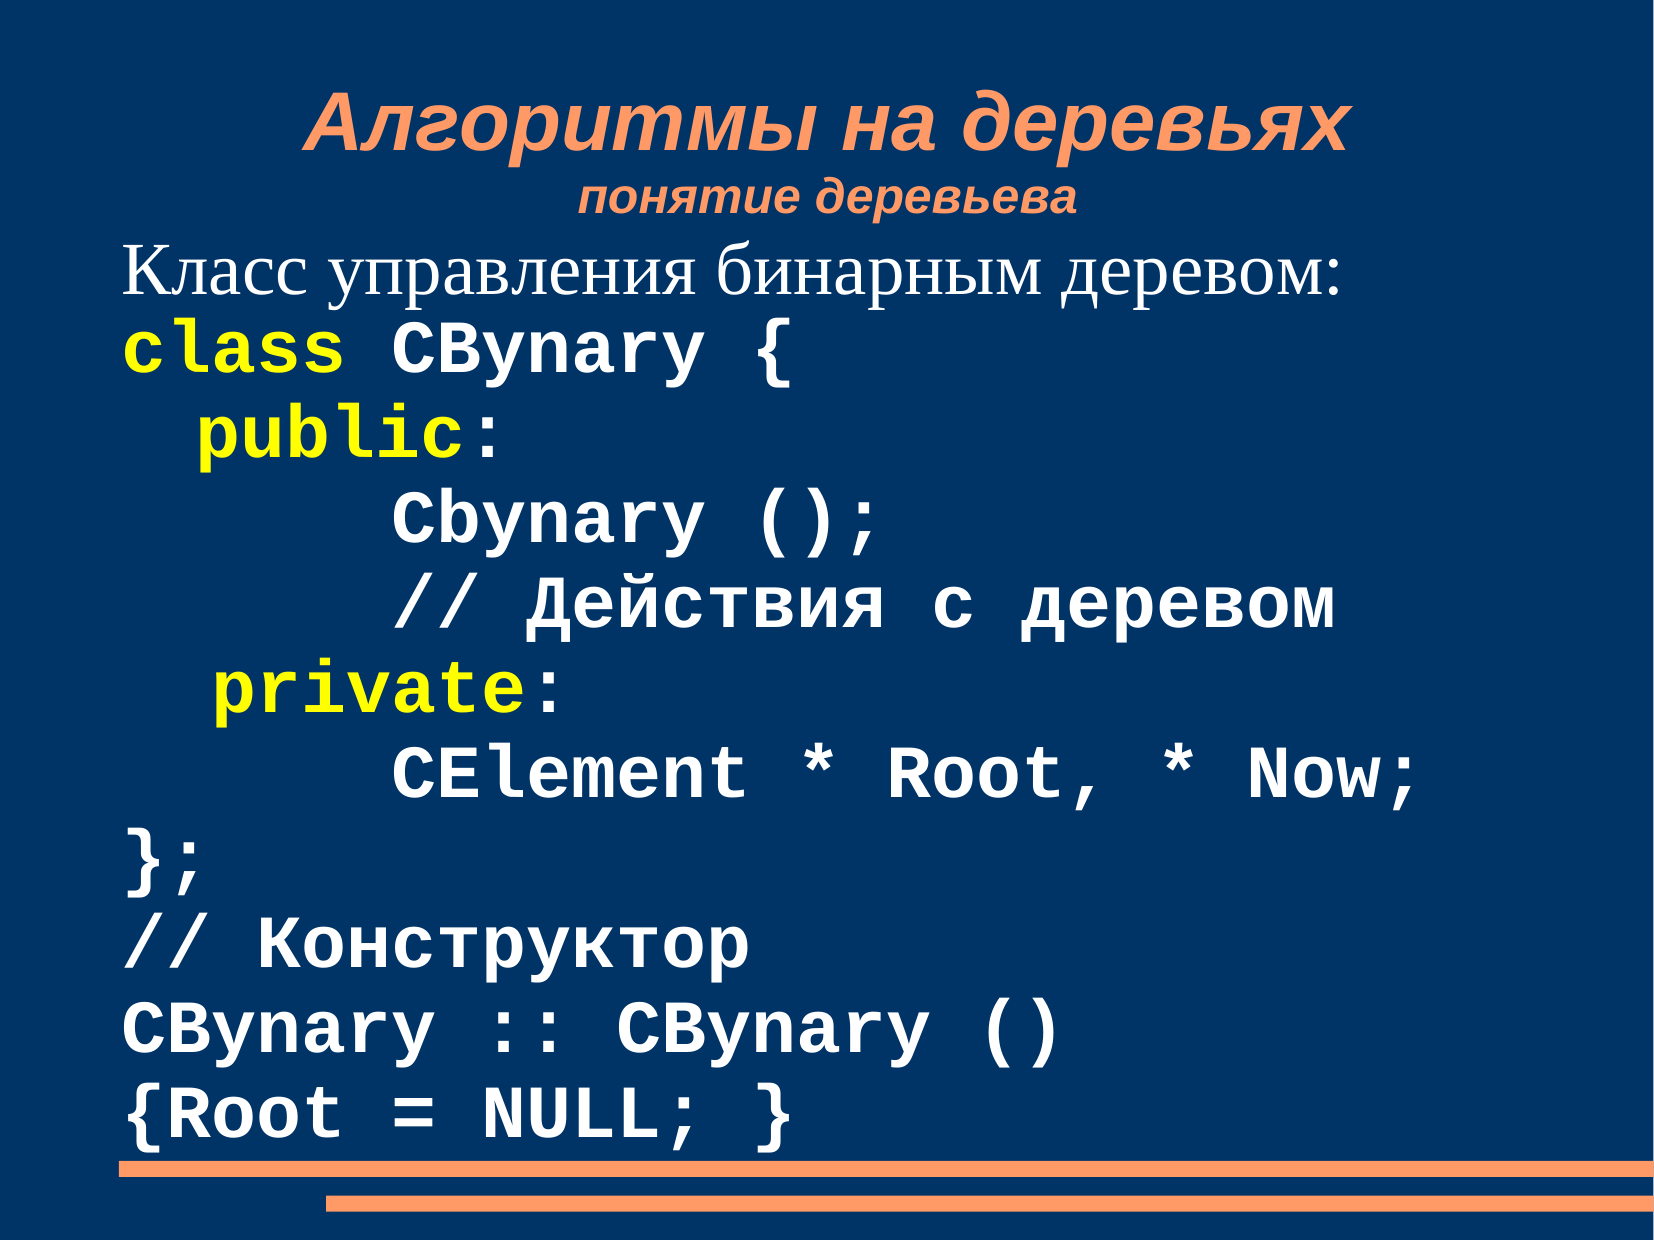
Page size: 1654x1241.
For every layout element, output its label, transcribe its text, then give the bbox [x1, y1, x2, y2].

title Алгоритмы на деревьях понятие деревьева [121, 46, 1534, 227]
subtitle Класс управления бинарным деревом: class CBynary { public: Cbynary (); // Действия с деревом private: CElement * Root, * Now; }; // Конструктор CBynary :: CBynary () {Root = NULL; } [121, 227, 1561, 1161]
